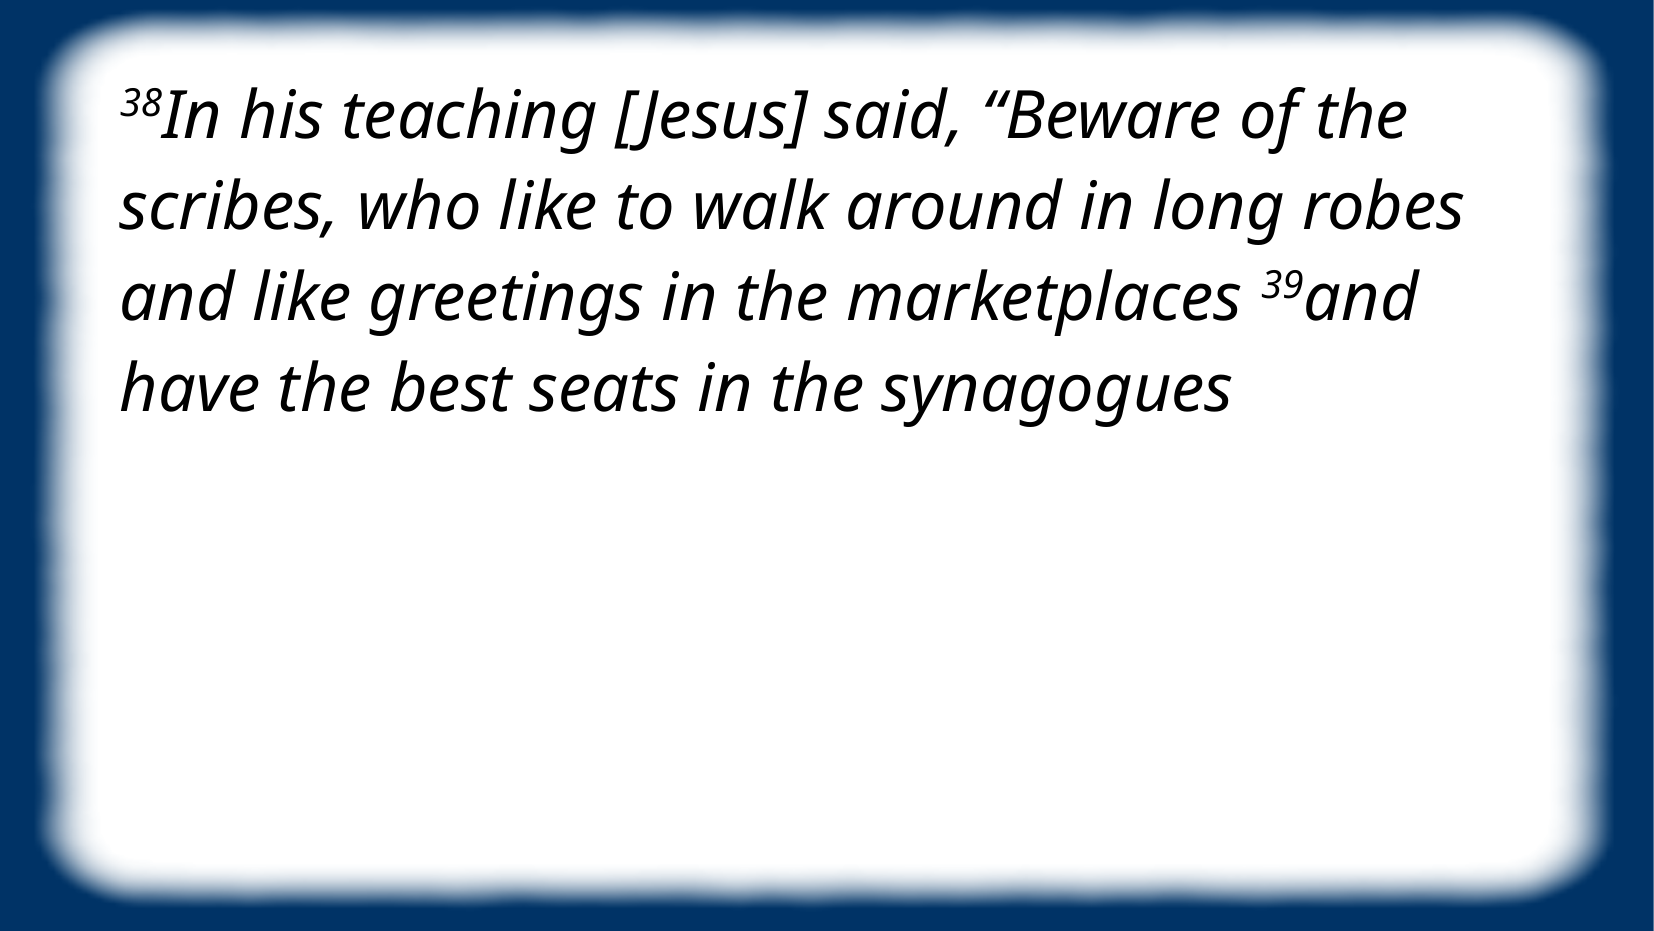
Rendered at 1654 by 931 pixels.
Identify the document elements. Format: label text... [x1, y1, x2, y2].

picture [0, 0, 1654, 931]
text_box 38In his teaching [Jesus] said, “Beware of the scribes, who like to walk around in long robes and like greetings in the marketplaces 39and have the best seats in the synagogues [105, 60, 1546, 430]
